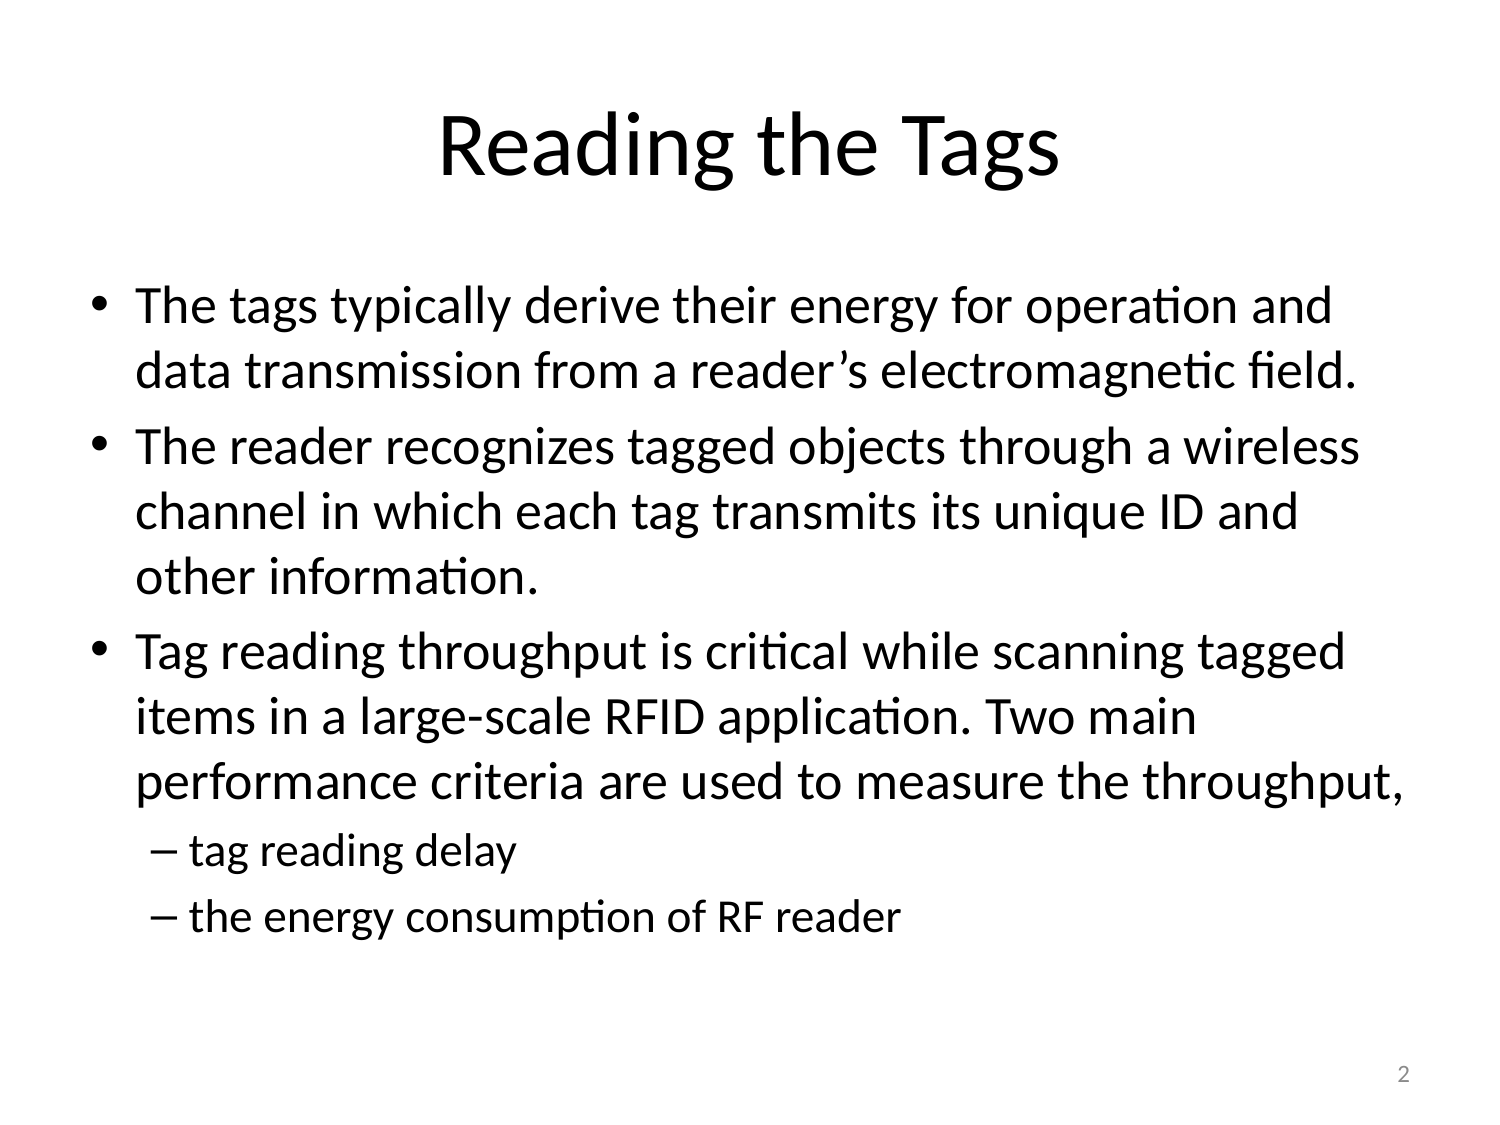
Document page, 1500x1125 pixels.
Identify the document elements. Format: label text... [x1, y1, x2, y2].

slide_number <number> [1074, 1042, 1425, 1103]
list The tags typically derive their energy for operation and data transmission from a reader’s electromagnetic field. The reader recognizes tagged objects through a wireless channel in which each tag transmits its unique ID and other information. Tag reading throughput is critical while scanning tagged items in a large-scale RFID application. Two main performance criteria are used to measure the throughput, tag reading delay the energy consumption of RF reader [75, 262, 1425, 1005]
title Reading the Tags [75, 45, 1425, 233]
